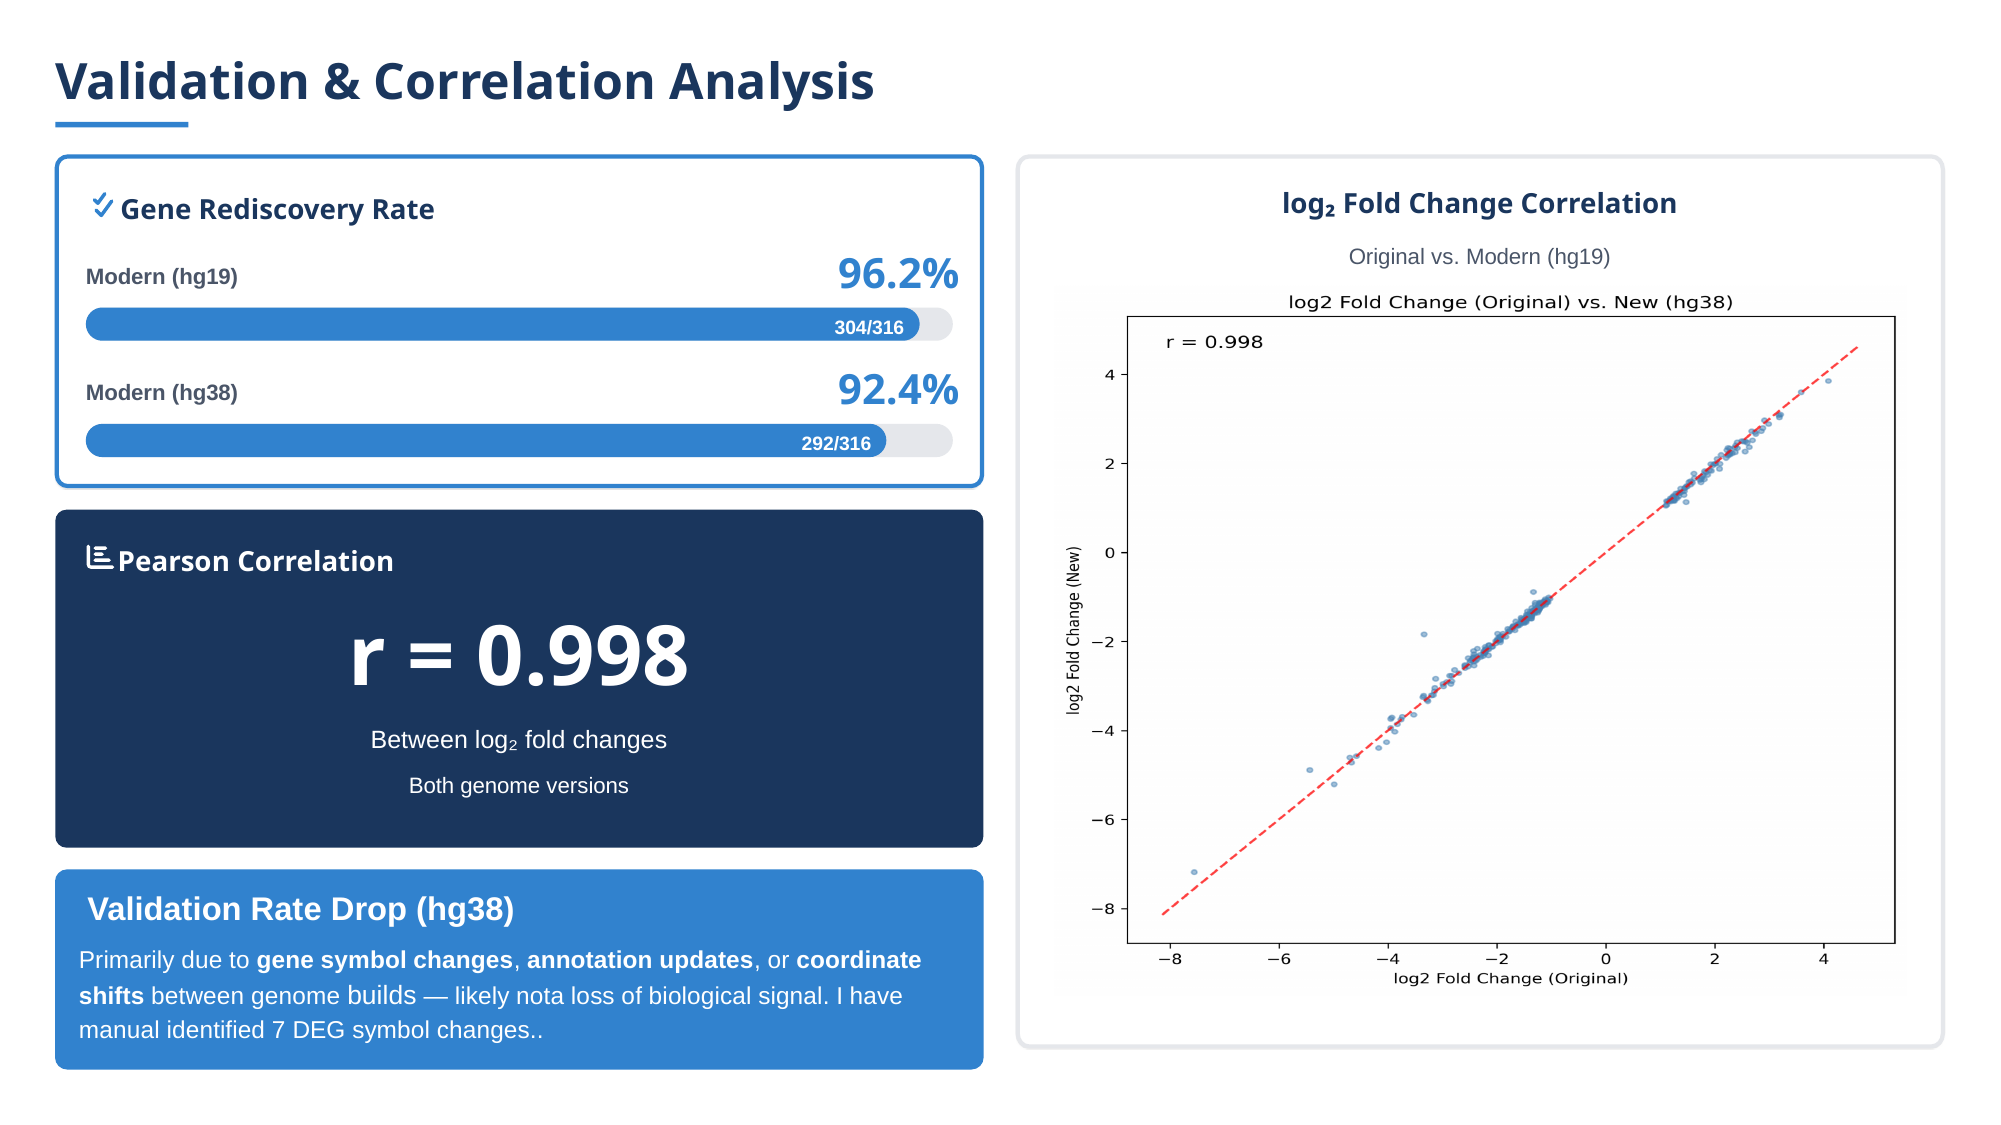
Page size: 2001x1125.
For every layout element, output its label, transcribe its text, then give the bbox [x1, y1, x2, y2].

text_box Validation Rate Drop (hg38) [87, 884, 952, 918]
text_box [56, 870, 983, 1069]
text_box [55, 121, 189, 128]
text_box Original vs. Modern (hg19) [1035, 235, 1925, 269]
text_box Pearson Correlation [117, 537, 970, 577]
text_box Both genome versions [77, 764, 962, 798]
text_box Between log₂ fold changes [76, 714, 962, 754]
text_box [56, 156, 983, 487]
text_box 292/316 [801, 426, 885, 455]
text_box Gene Rediscovery Rate [120, 185, 967, 225]
text_box 92.4% [838, 362, 974, 413]
text_box Modern (hg19) [85, 254, 246, 289]
text_box [55, 509, 984, 848]
text_box 96.2% [838, 246, 974, 297]
text_box Validation & Correlation Analysis [55, 55, 1970, 111]
picture [1054, 285, 1907, 996]
text_box log₂ Fold Change Correlation [1034, 180, 1927, 219]
text_box Primarily due to gene symbol changes, annotation updates, or coordinate shifts between genome builds — likely nota loss of biological signal. I have manual identified 7 DEG symbol changes.. [78, 937, 971, 1046]
text_box Modern (hg38) [85, 371, 246, 405]
text_box [1017, 156, 1943, 1047]
text_box 304/316 [834, 310, 918, 338]
text_box r = 0.998 [62, 620, 977, 704]
